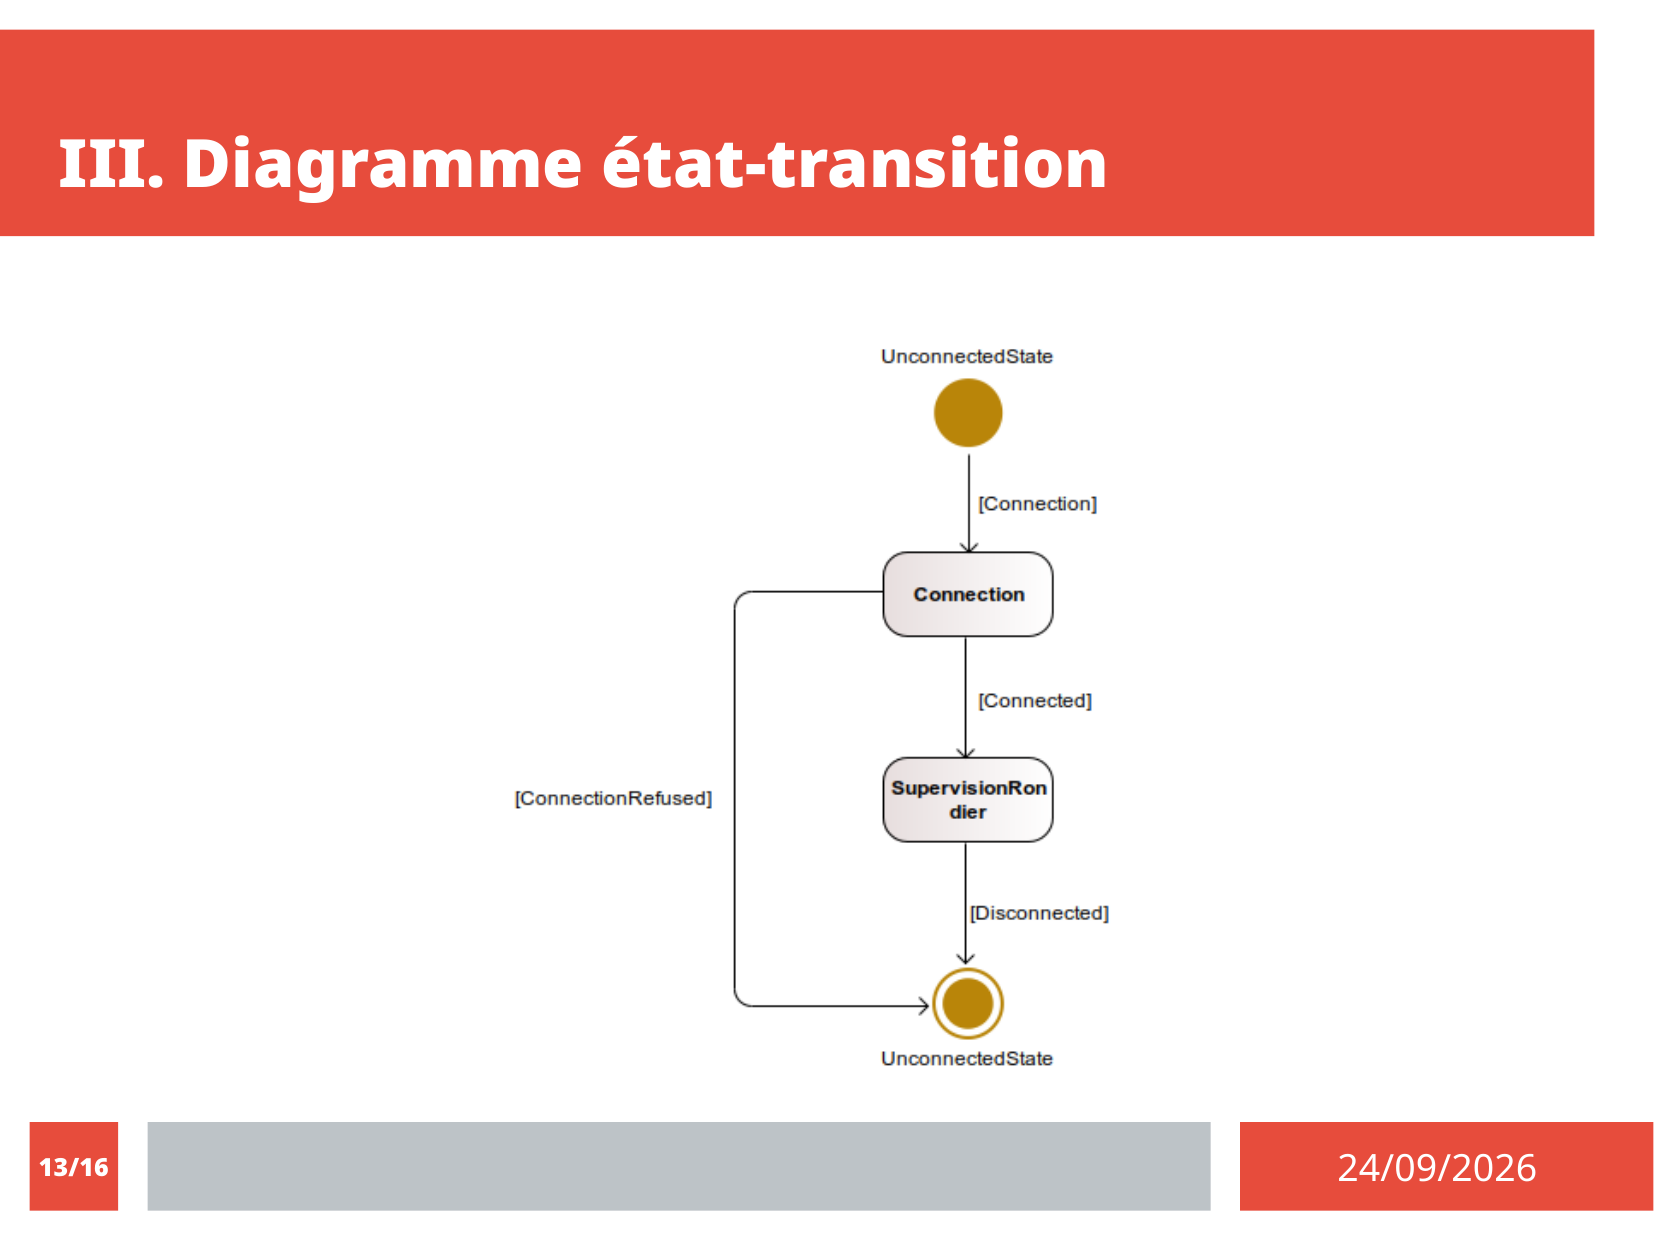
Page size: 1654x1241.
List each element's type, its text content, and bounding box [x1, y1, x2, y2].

title III. Diagramme état-transition [59, 59, 1595, 207]
picture [481, 324, 1143, 1093]
